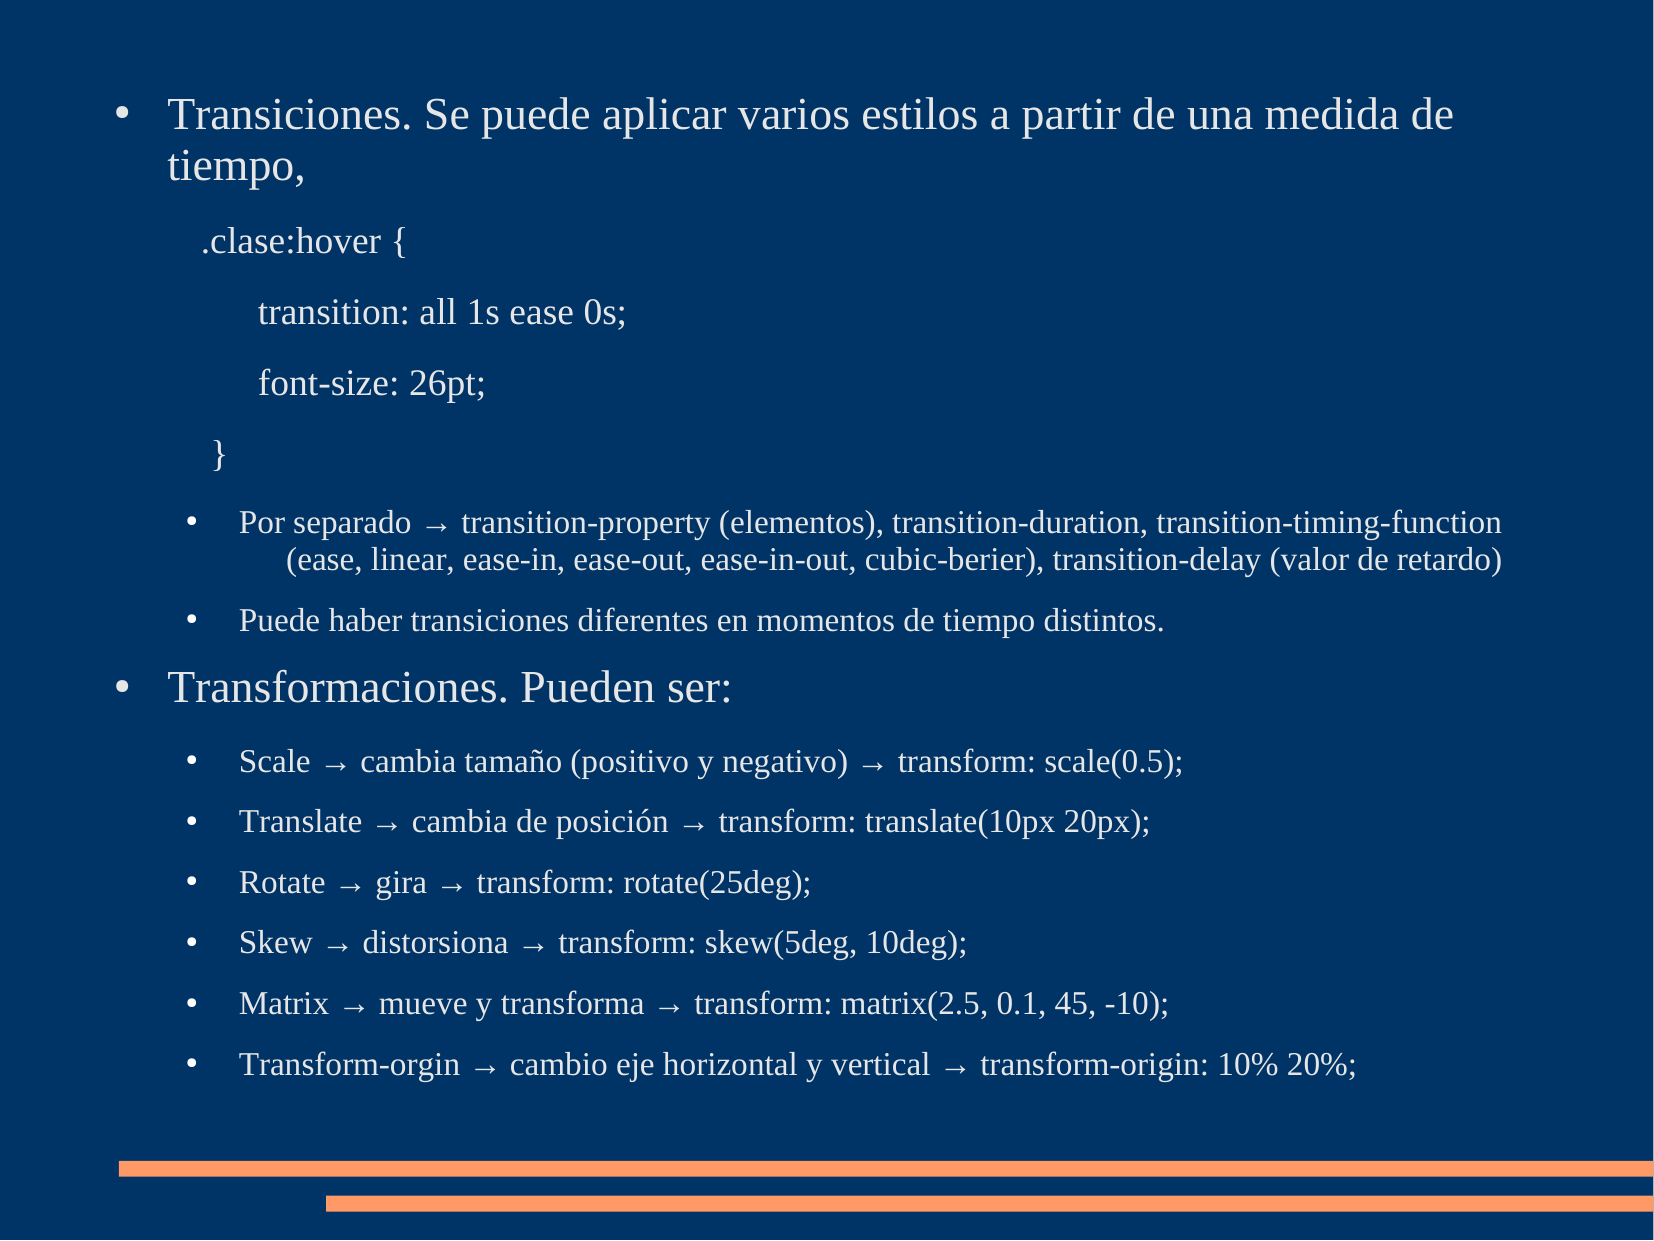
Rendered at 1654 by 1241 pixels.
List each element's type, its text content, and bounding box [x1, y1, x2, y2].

list Transiciones. Se puede aplicar varios estilos a partir de una medida de tiempo, .clase:hover { transition: all 1s ease 0s; font-size: 26pt; } Por separado → transition-property (elementos), transition-duration, transition-timing-function (ease, linear, ease-in, ease-out, ease-in-out, cubic-berier), transition-delay (valor de retardo) Puede haber transiciones diferentes en momentos de tiempo distintos. Transformaciones. Pueden ser: Scale → cambia tamaño (positivo y negativo) → transform: scale(0.5); Translate → cambia de posición → transform: translate(10px 20px); Rotate → gira → transform: rotate(25deg); Skew → distorsiona → transform: skew(5deg, 10deg); Matrix → mueve y transforma → transform: matrix(2.5, 0.1, 45, -10); Transform-orgin → cambio eje horizontal y vertical → transform-origin: 10% 20%; [96, 88, 1536, 1127]
